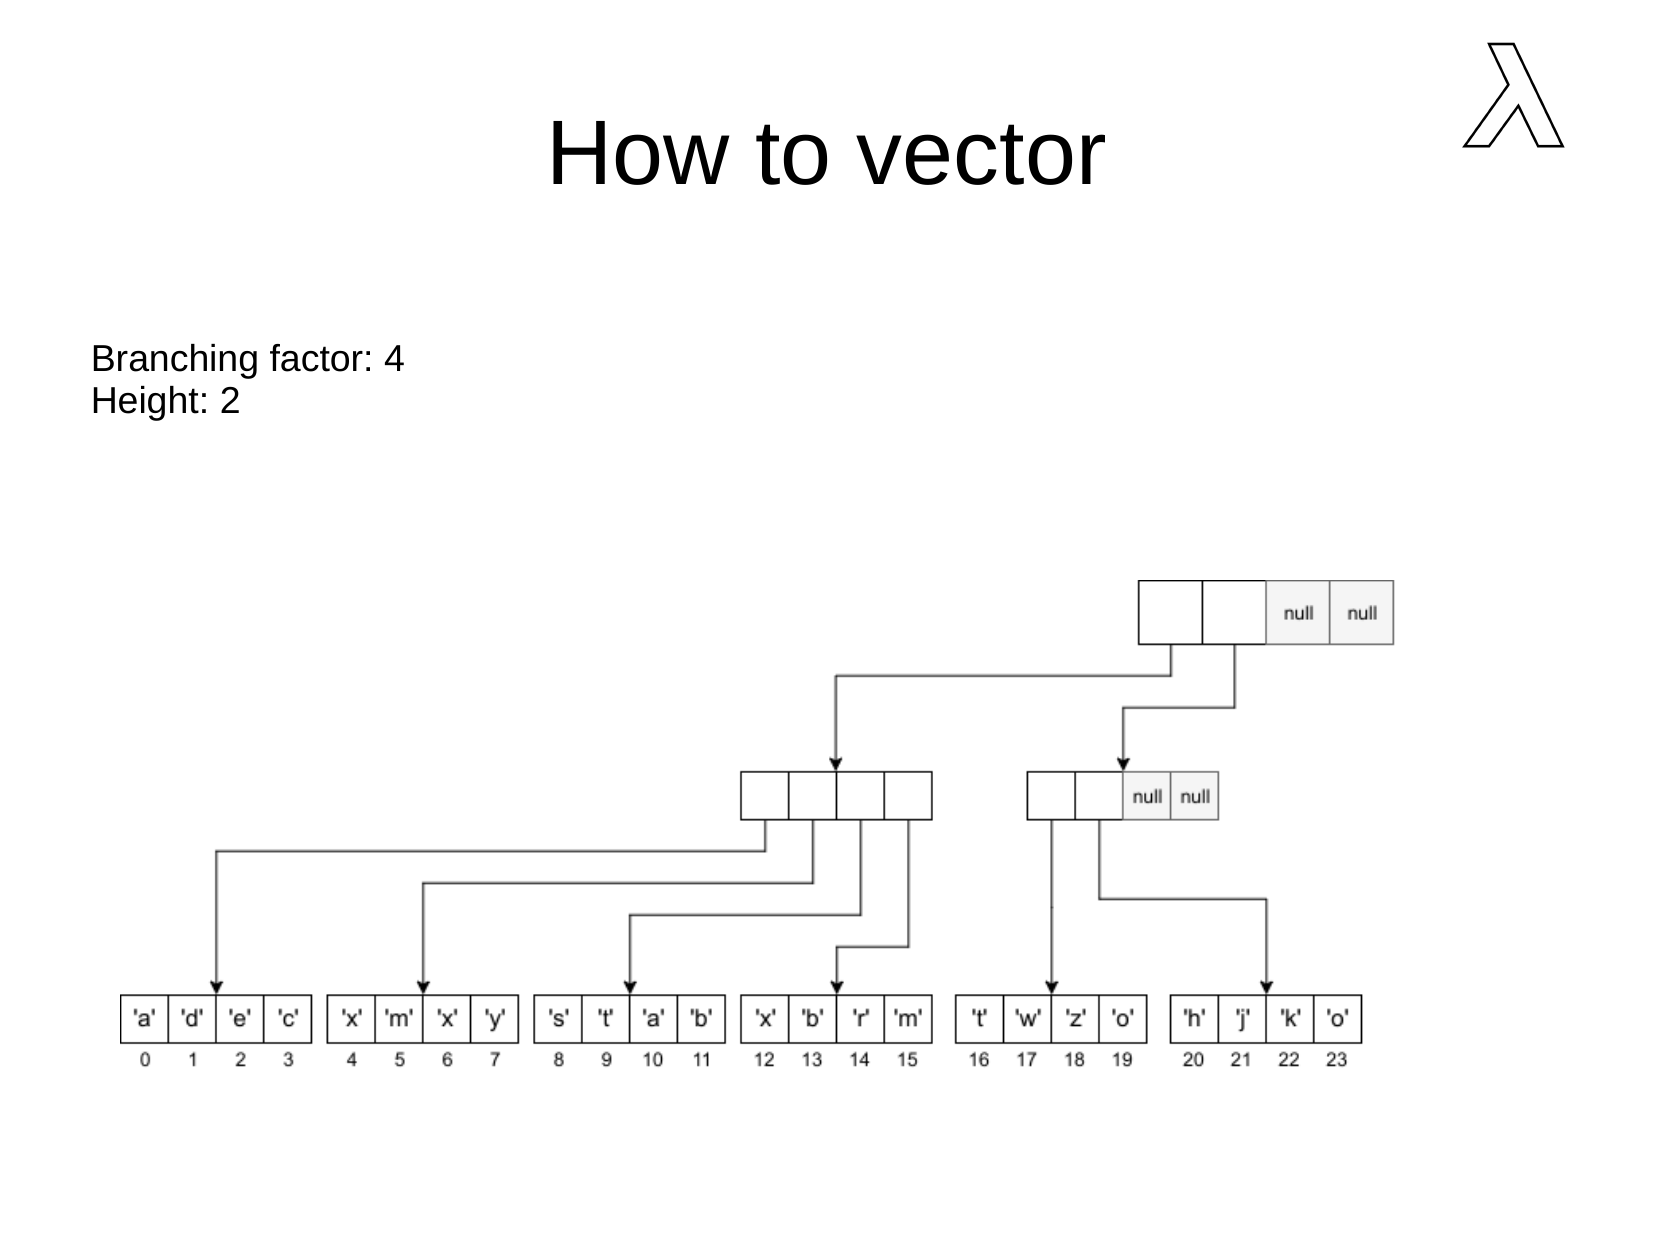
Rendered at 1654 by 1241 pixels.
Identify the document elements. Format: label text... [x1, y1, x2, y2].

text_box Branching factor: 4 Height: 2 [76, 330, 421, 429]
title How to vector [82, 49, 1571, 257]
picture [120, 580, 1396, 1076]
picture [1440, 40, 1587, 151]
